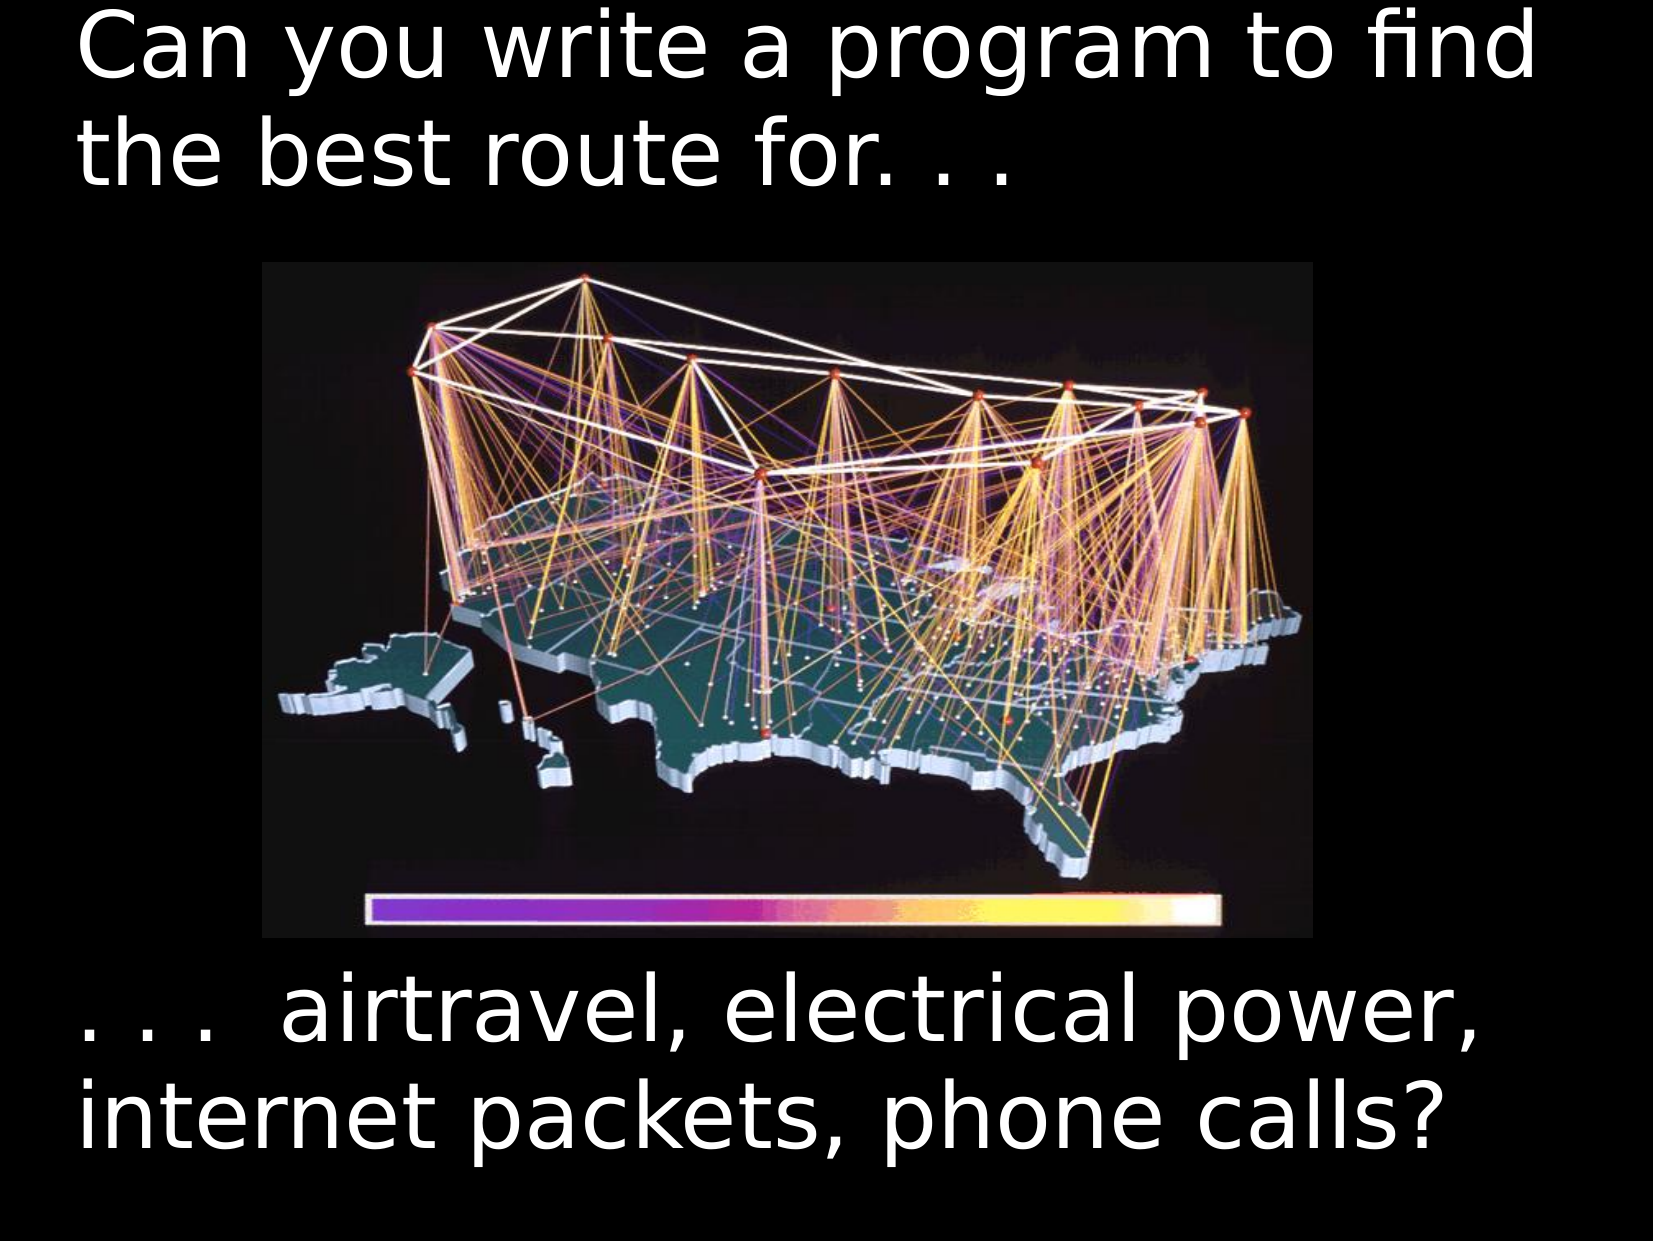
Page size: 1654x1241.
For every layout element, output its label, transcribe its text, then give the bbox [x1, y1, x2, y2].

title Can you write a program to find the best route for. . . . . . airtravel, electrical power, internet packets, phone calls? [75, 0, 1563, 1170]
picture [262, 262, 1313, 938]
